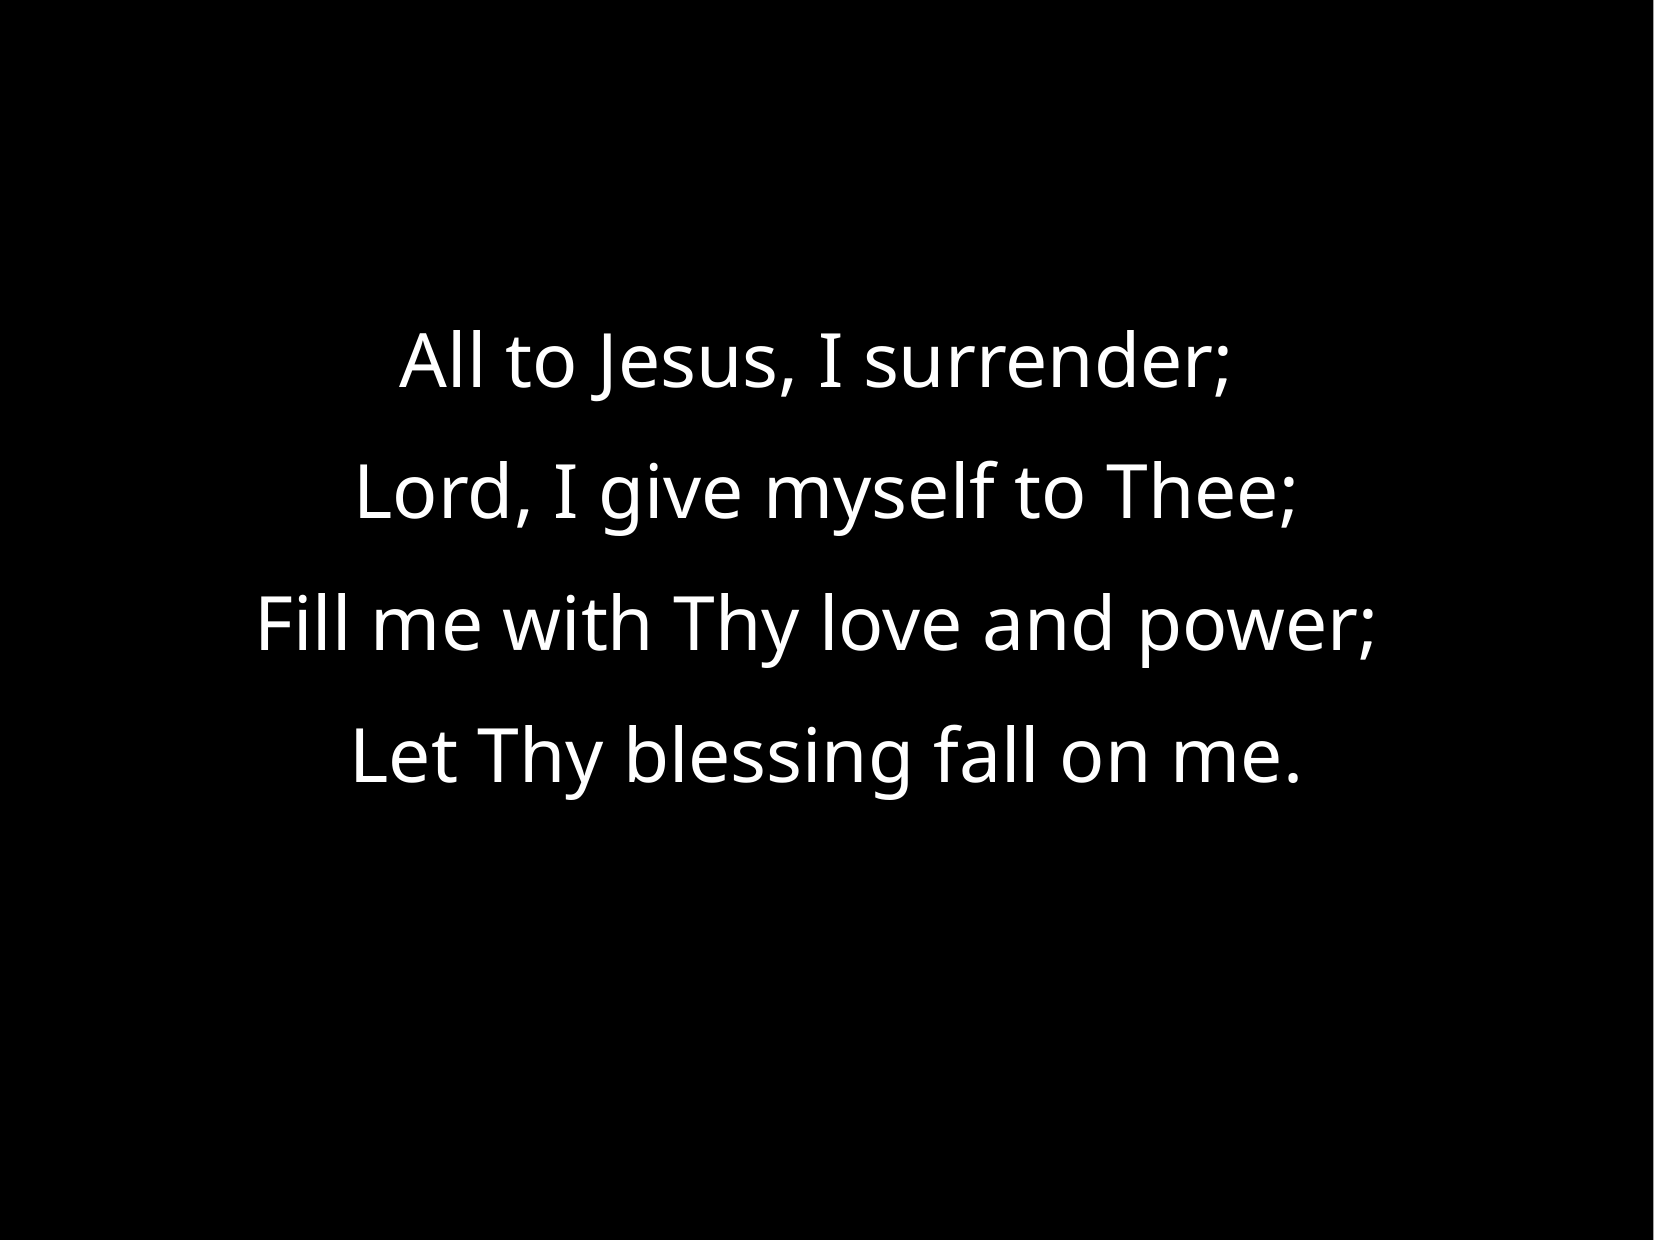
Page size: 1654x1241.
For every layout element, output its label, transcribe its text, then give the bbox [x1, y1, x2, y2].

list All to Jesus, I surrender; Lord, I give myself to Thee; Fill me with Thy love and power; Let Thy blessing fall on me. [0, 307, 1654, 1229]
